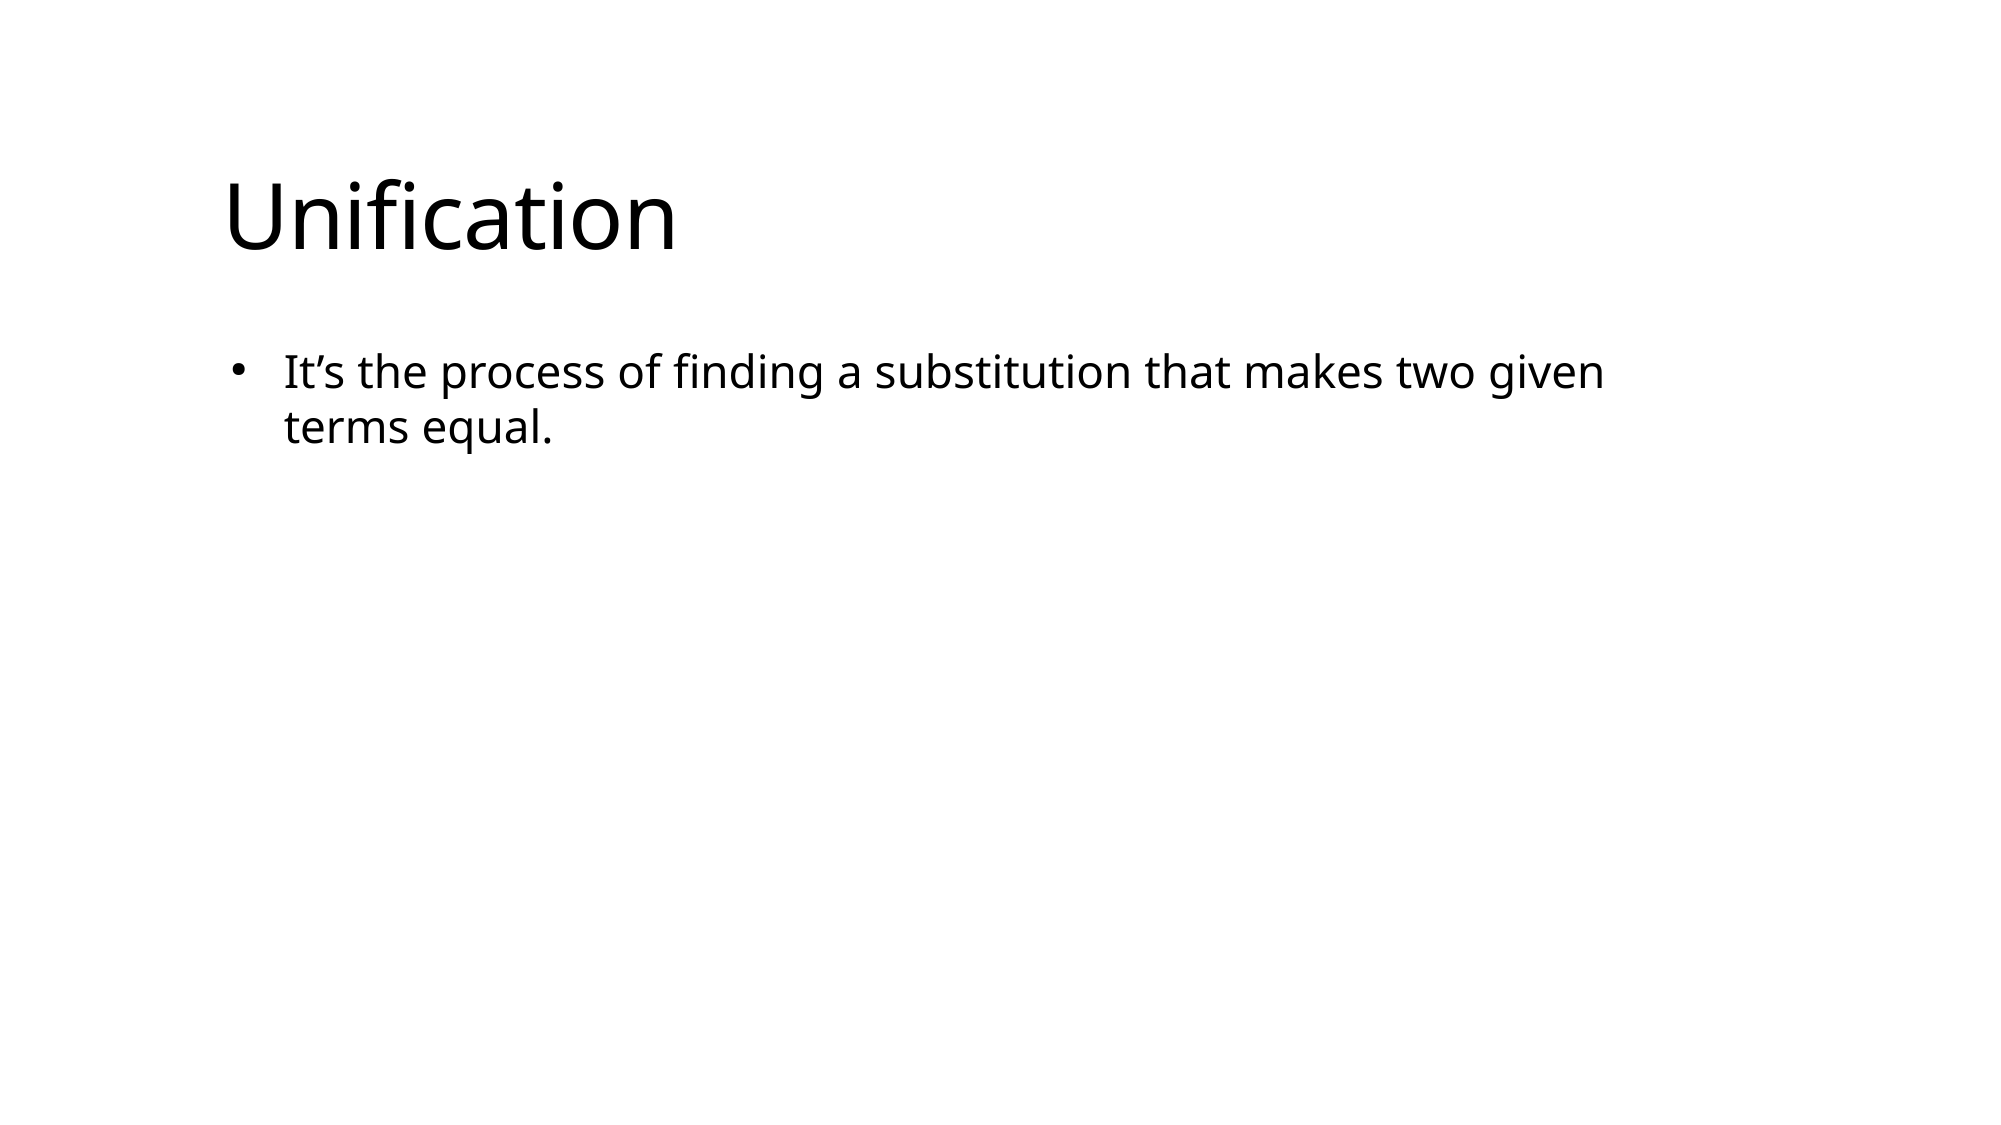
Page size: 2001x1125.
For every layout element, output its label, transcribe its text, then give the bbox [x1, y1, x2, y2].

title Unification [206, 60, 1797, 278]
list It’s the process of finding a substitution that makes two given terms equal. [212, 335, 1623, 1050]
